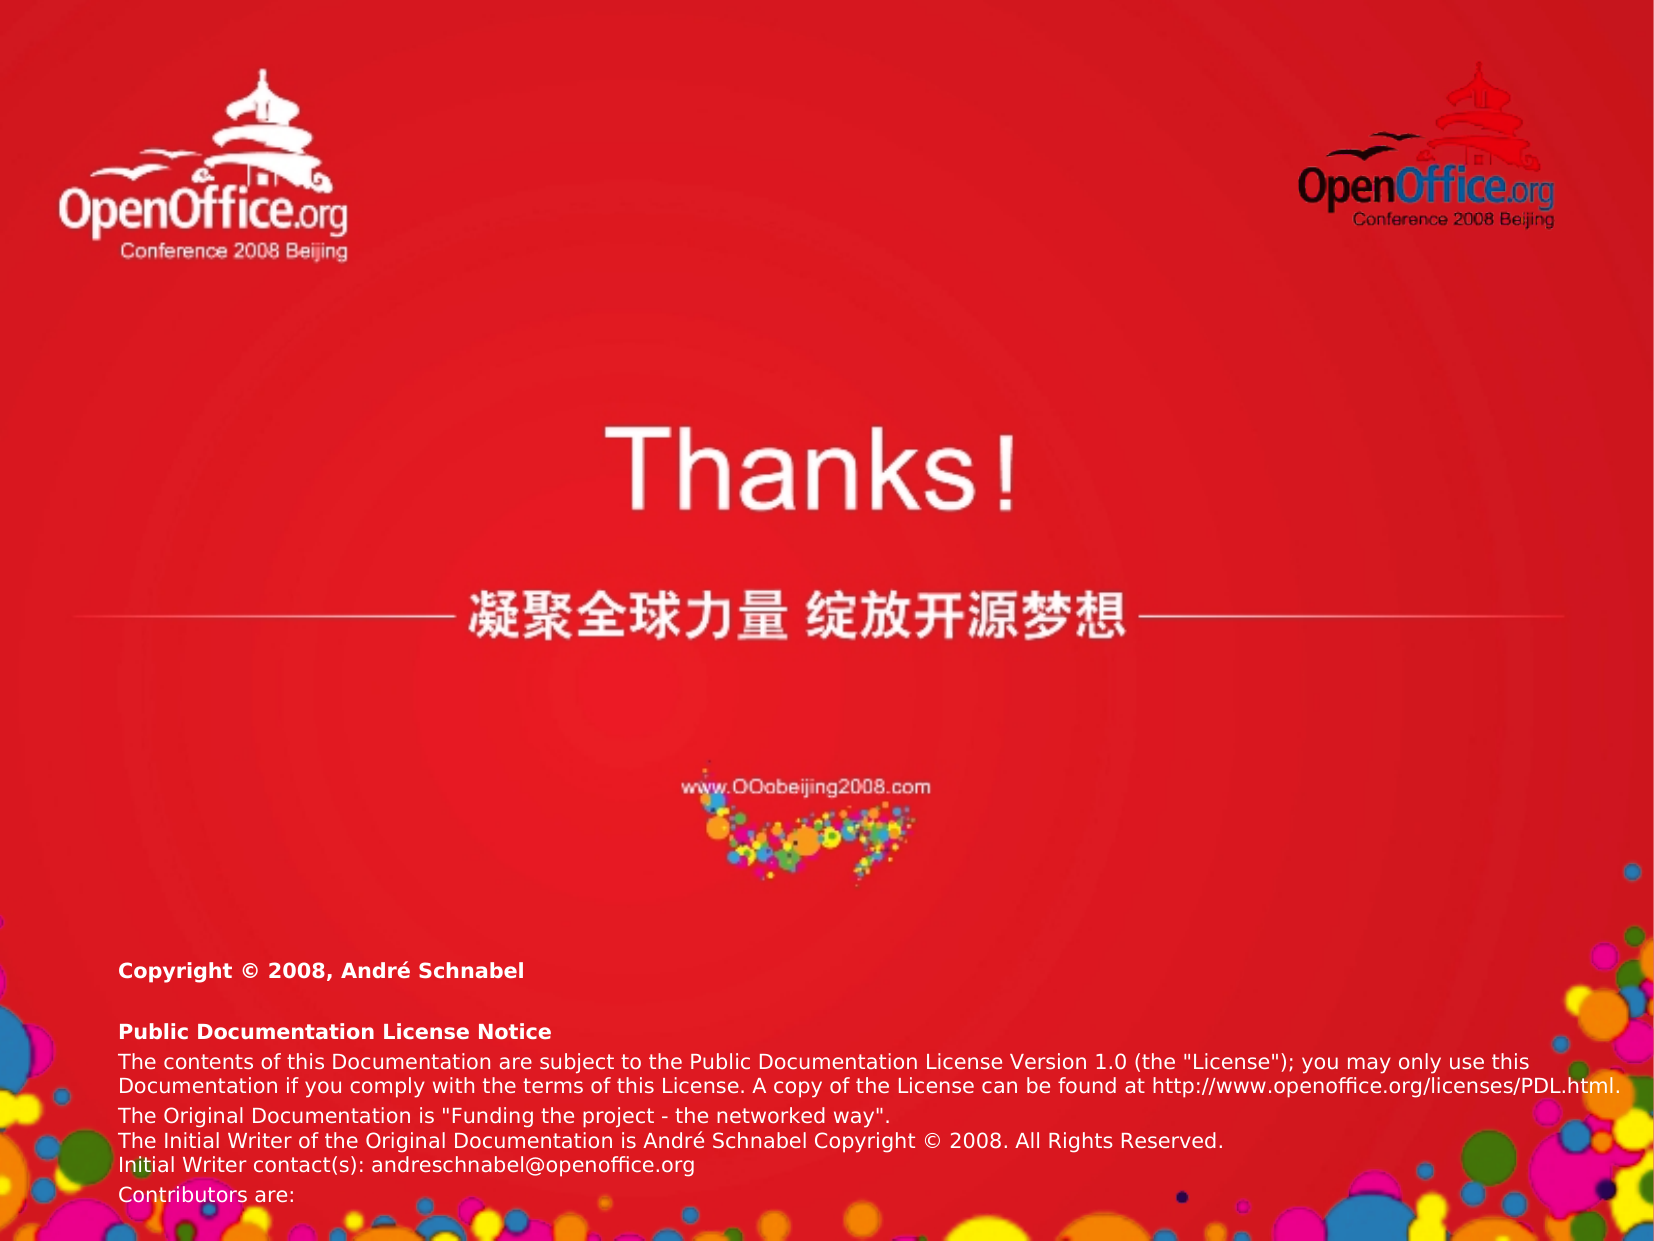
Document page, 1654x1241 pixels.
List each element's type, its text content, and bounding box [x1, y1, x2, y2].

picture [0, 0, 1654, 1241]
text_box Copyright © 2008, André Schnabel Public Documentation License Notice The contents of this Documentation are subject to the Public Documentation License Version 1.0 (the "License"); you may only use this Documentation if you comply with the terms of this License. A copy of the License can be found at http://www.openoffice.org/licenses/PDL.html. The Original Documentation is "Funding the project - the networked way". The Initial Writer of the Original Documentation is André Schnabel Copyright © 2008. All Rights Reserved. Initial Writer contact(s): andreschnabel@openoffice.org Contributors are: [118, 959, 1625, 1238]
